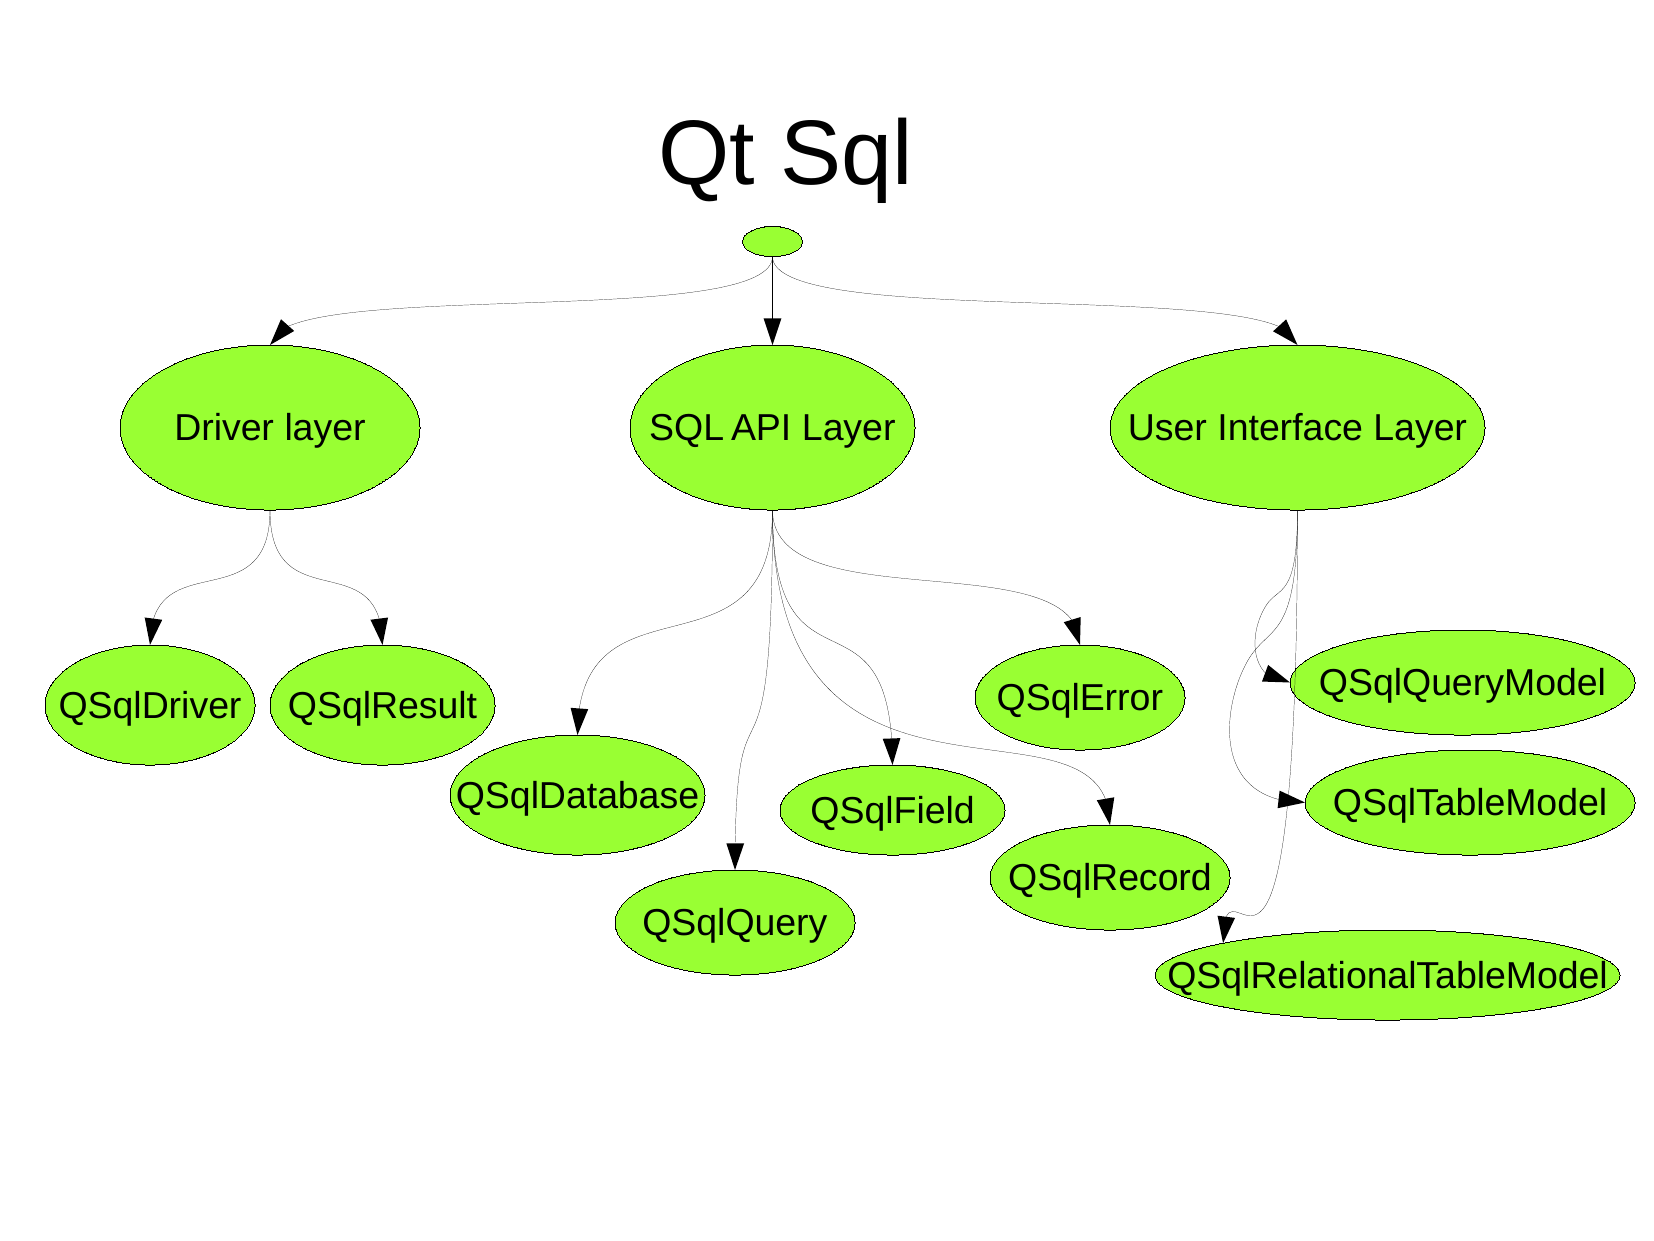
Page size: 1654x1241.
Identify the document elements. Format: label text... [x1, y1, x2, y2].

text_box User Interface Layer [1110, 345, 1486, 511]
text_box QSqlTableModel [1305, 750, 1636, 856]
text_box QSqlQuery [615, 870, 856, 976]
text_box QSqlDriver [45, 645, 256, 766]
text_box QSqlDatabase [450, 735, 706, 856]
text_box QSqlField [780, 765, 1006, 856]
text_box SQL API Layer [630, 345, 916, 511]
text_box QSqlRelationalTableModel [1155, 930, 1621, 1021]
text_box QSqlResult [270, 645, 496, 766]
text_box QSqlError [975, 645, 1186, 751]
text_box QSqlQueryModel [1295, 630, 1636, 736]
text_box QSqlRecord [990, 825, 1231, 931]
text_box [742, 226, 803, 257]
title Qt Sql [41, 49, 1531, 257]
text_box Driver layer [120, 345, 421, 511]
